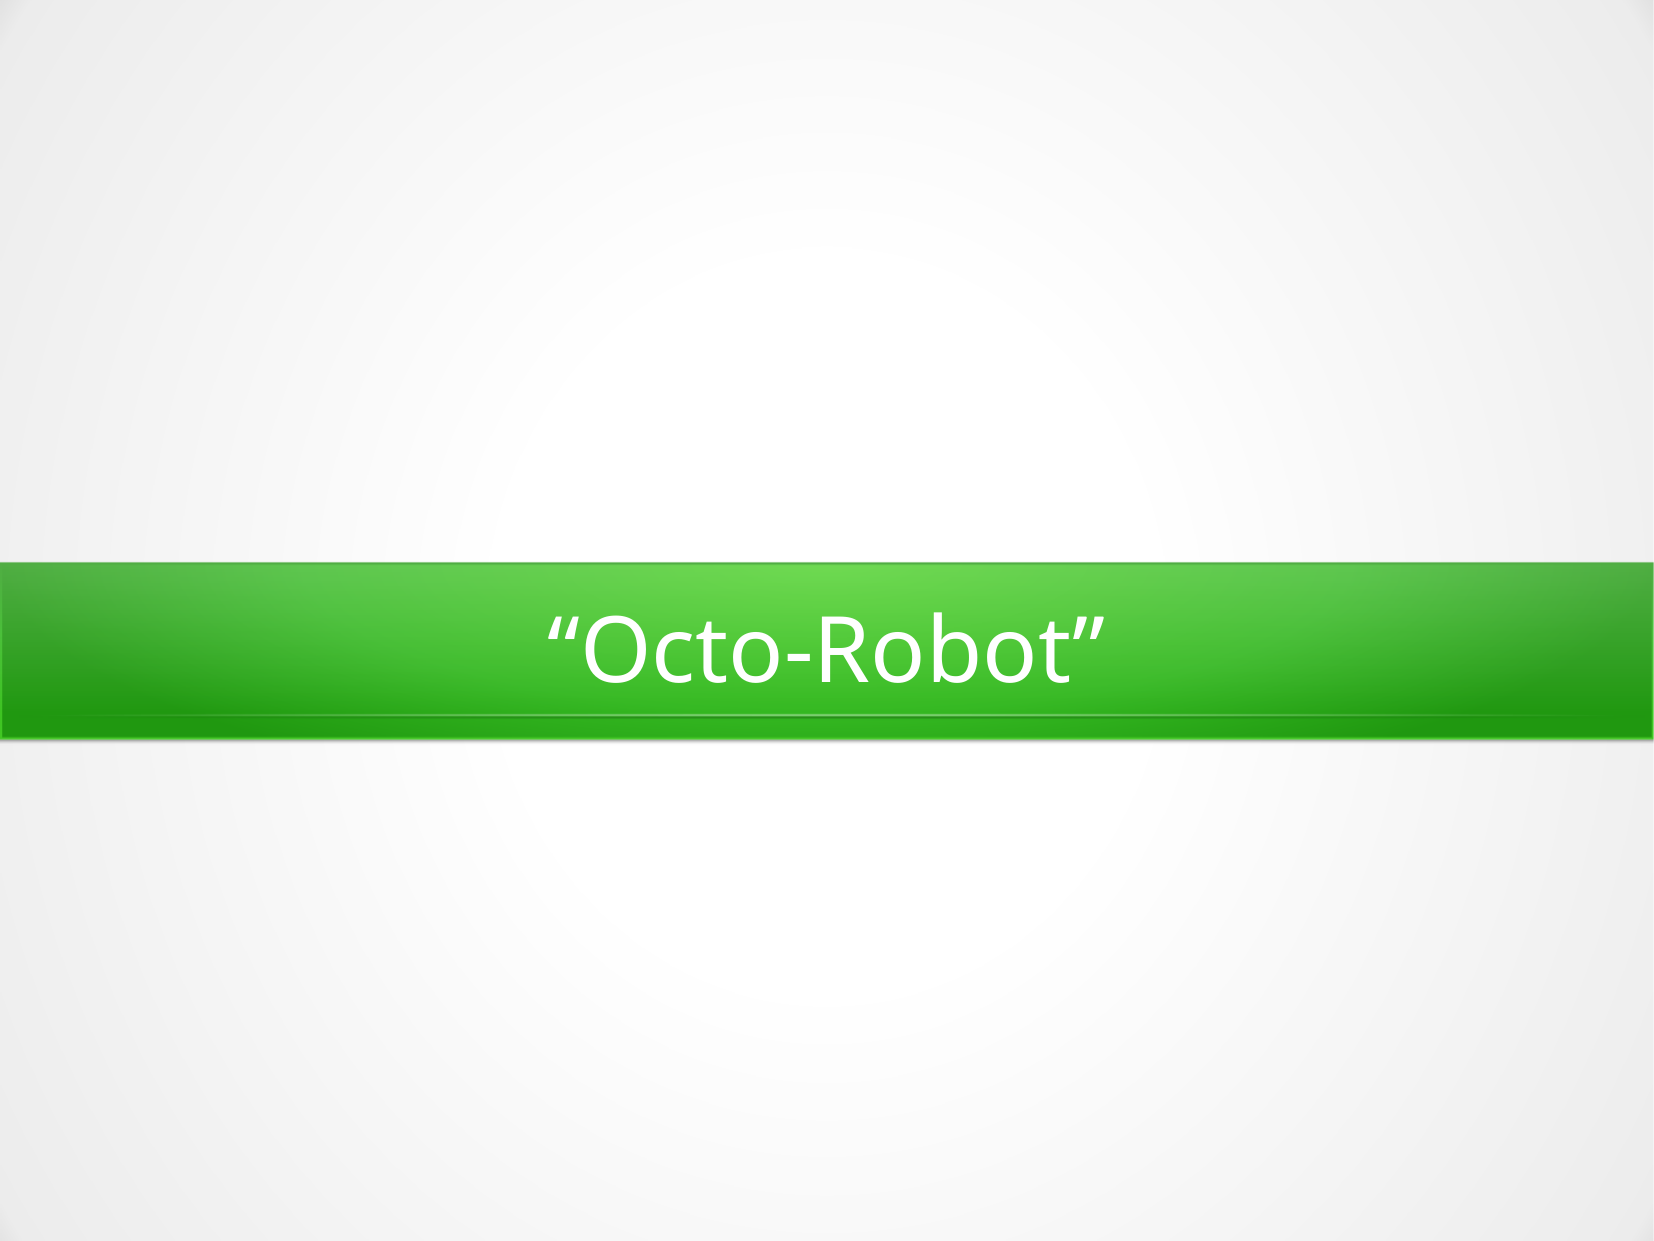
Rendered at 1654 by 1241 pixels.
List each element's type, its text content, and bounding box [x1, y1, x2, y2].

picture [0, 0, 1654, 1241]
title “Octo-Robot” [82, 578, 1571, 715]
